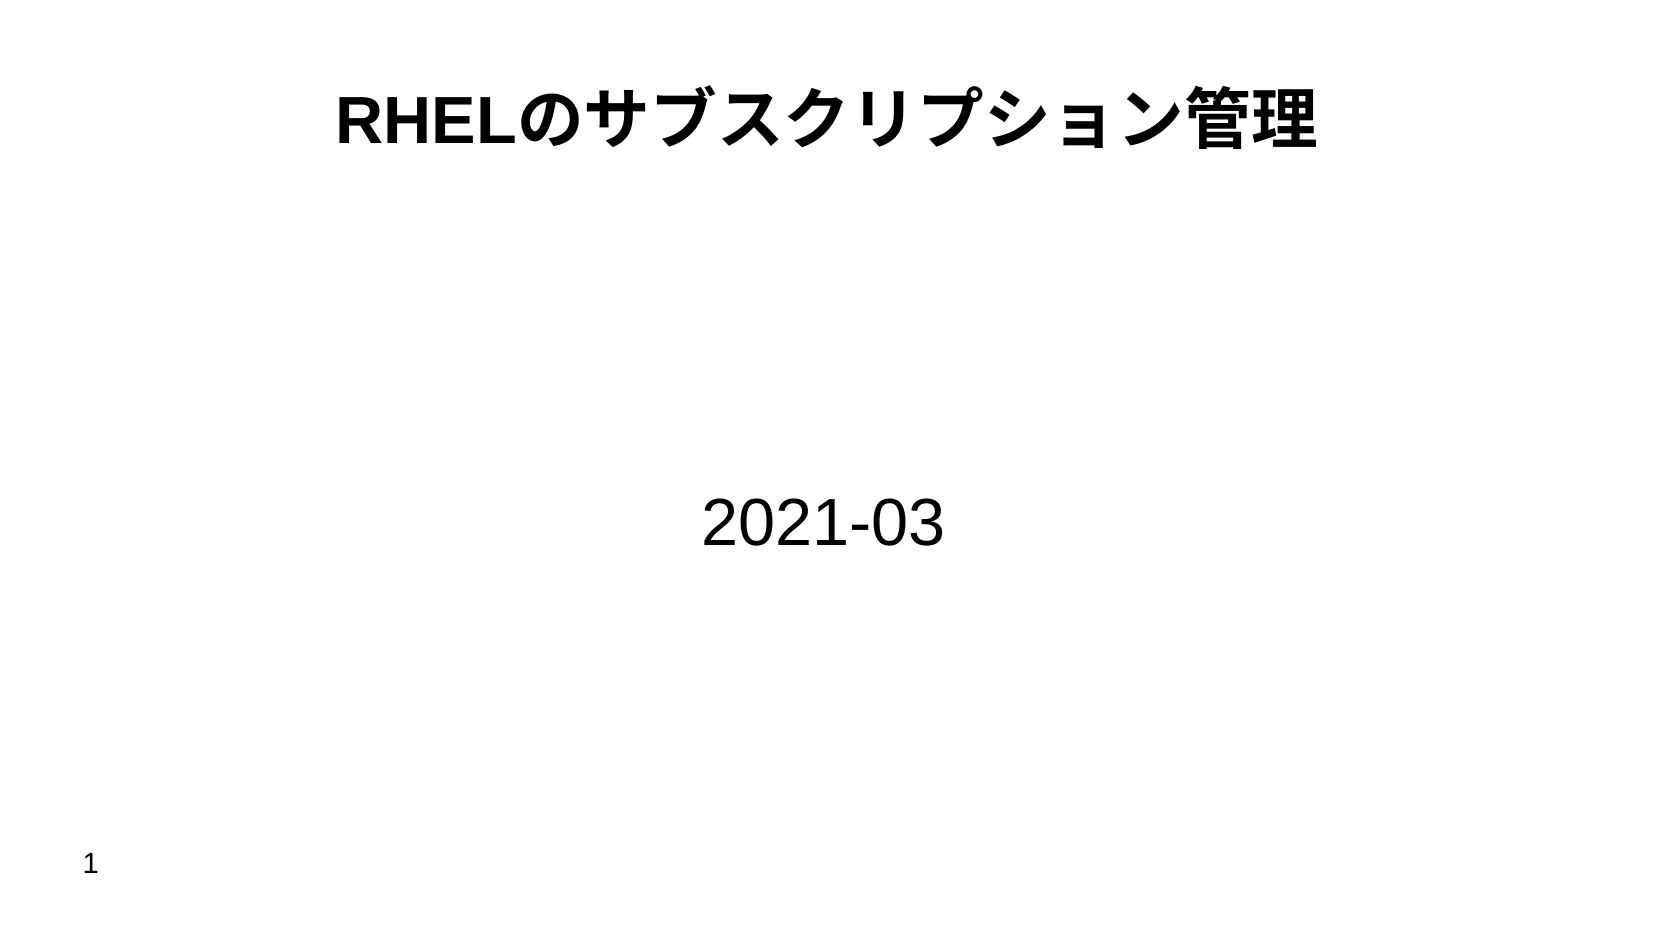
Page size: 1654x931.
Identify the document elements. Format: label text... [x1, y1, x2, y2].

subtitle 2021-03 [82, 217, 1565, 827]
title RHELのサブスクリプション管理 [82, 0, 1571, 248]
